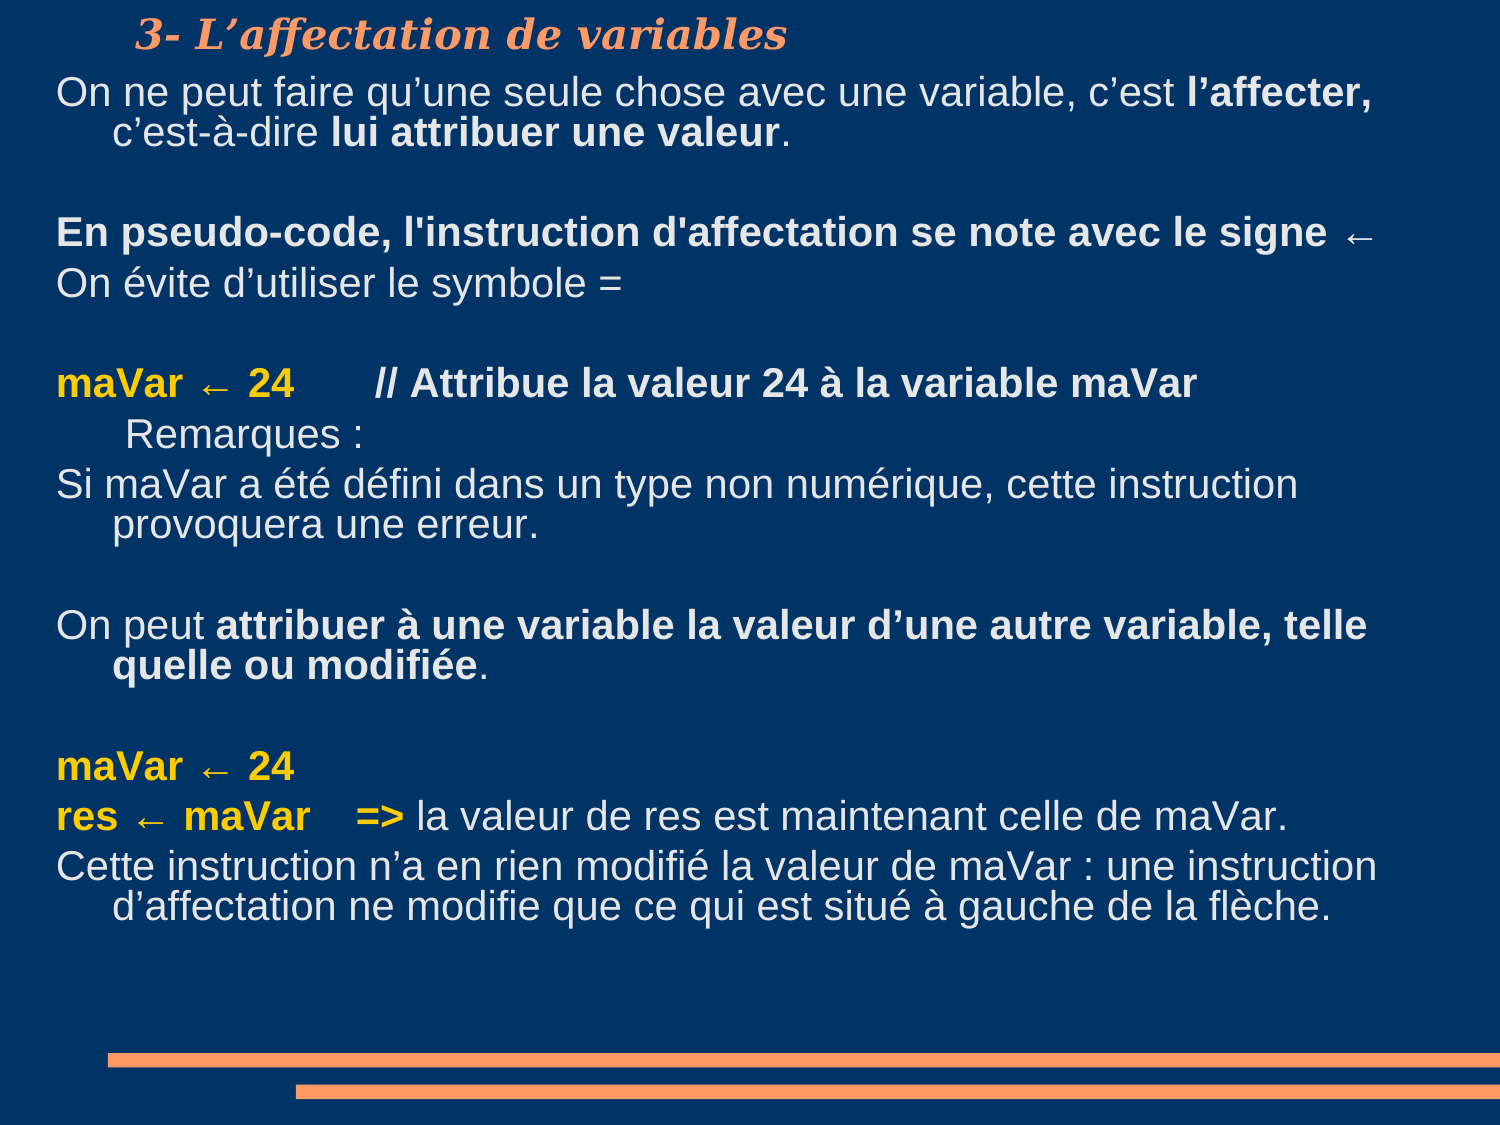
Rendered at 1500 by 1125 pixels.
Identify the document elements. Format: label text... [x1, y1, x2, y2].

title 3- L’affectation de variables [100, 0, 1376, 66]
list On ne peut faire qu’une seule chose avec une variable, c’est l’affecter, c’est-à-dire lui attribuer une valeur. En pseudo-code, l'instruction d'affectation se note avec le signe ← On évite d’utiliser le symbole = maVar ← 24 // Attribue la valeur 24 à la variable maVar Remarques : Si maVar a été défini dans un type non numérique, cette instruction provoquera une erreur. On peut attribuer à une variable la valeur d’une autre variable, telle quelle ou modifiée. maVar ← 24 res ← maVar => la valeur de res est maintenant celle de maVar. Cette instruction n’a en rien modifié la valeur de maVar : une instruction d’affectation ne modifie que ce qui est situé à gauche de la flèche. [41, 66, 1447, 975]
